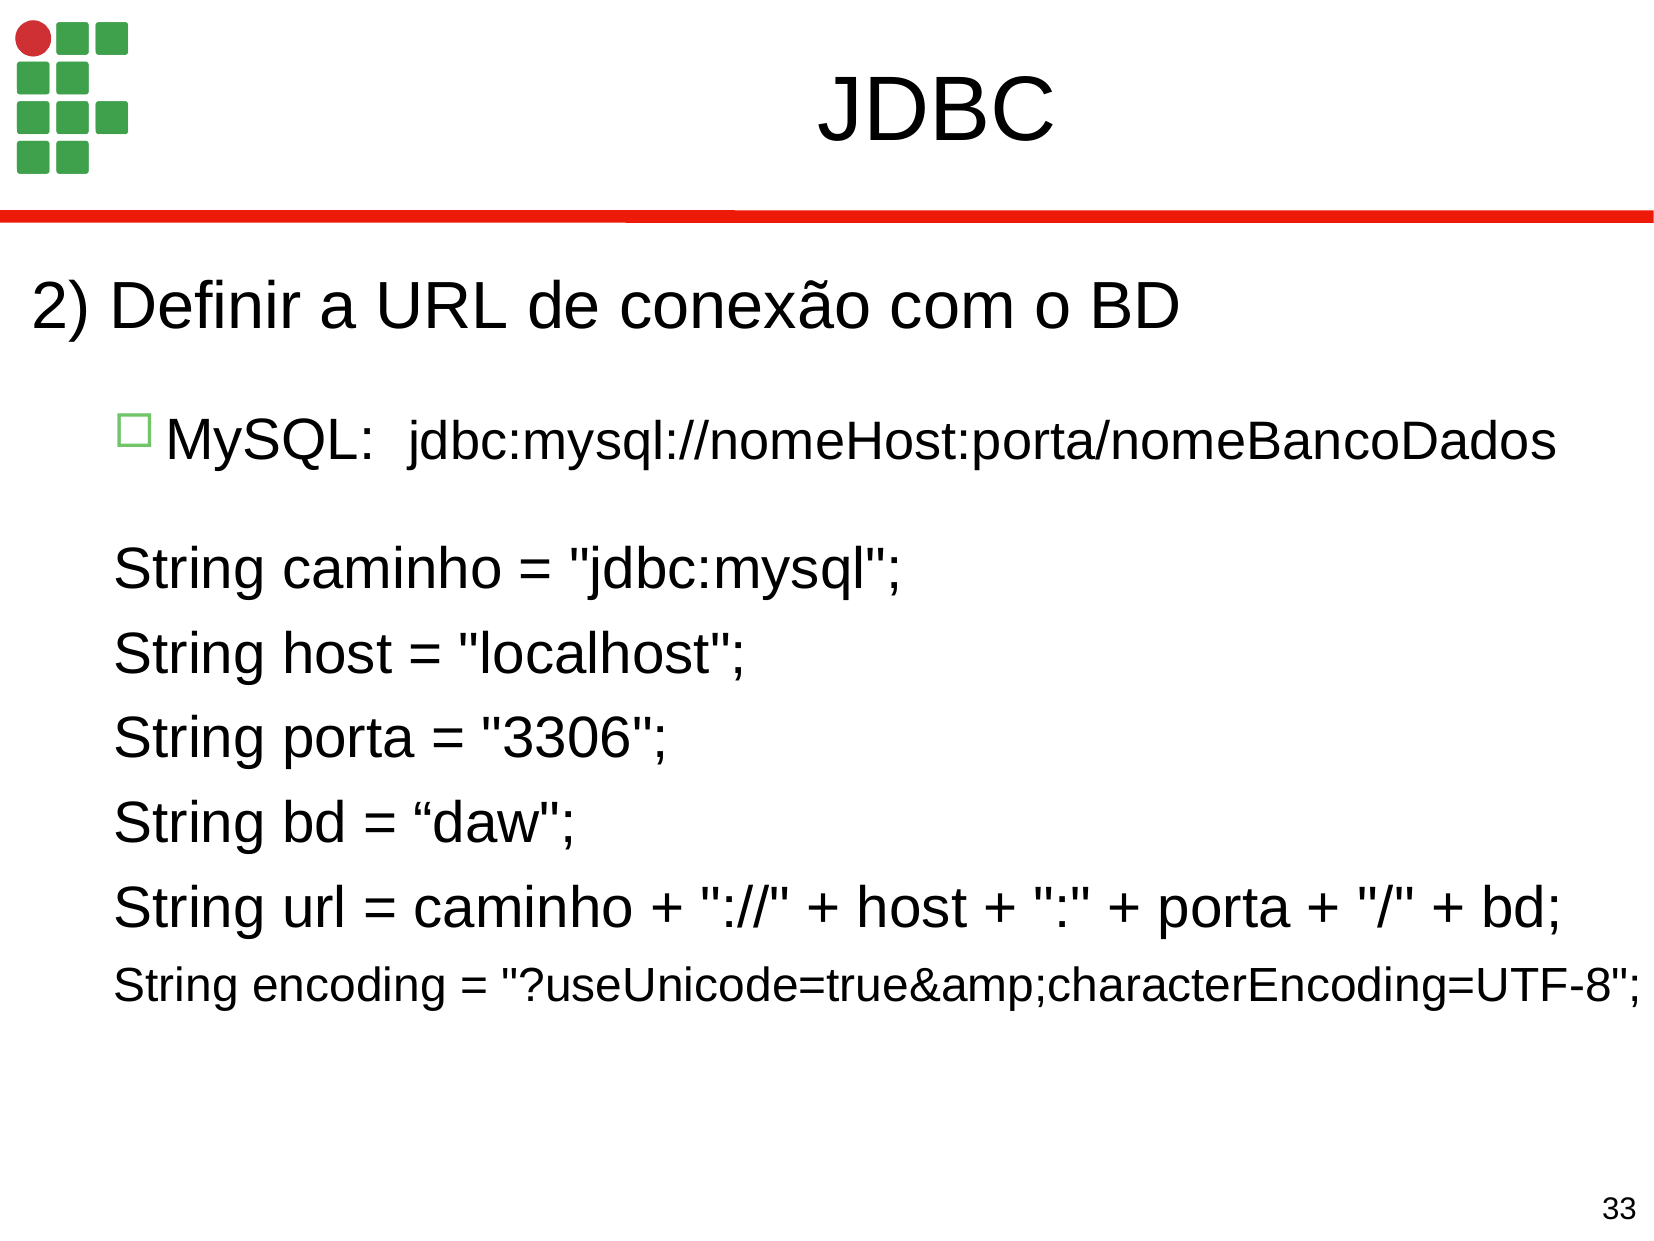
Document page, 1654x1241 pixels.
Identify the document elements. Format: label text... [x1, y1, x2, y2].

text_box JDBC [253, 0, 1622, 207]
text_box <number> [1185, 1179, 1654, 1220]
picture [14, 16, 130, 178]
text_box 2) Definir a URL de conexão com o BD MySQL: jdbc:mysql://nomeHost:porta/nomeBancoDados String caminho = "jdbc:mysql"; String host = "localhost"; String porta = "3306"; String bd = “daw"; String url = caminho + "://" + host + ":" + porta + "/" + bd; String encoding = "?useUnicode=true&amp;characterEncoding=UTF-8"; [14, 253, 1654, 1205]
